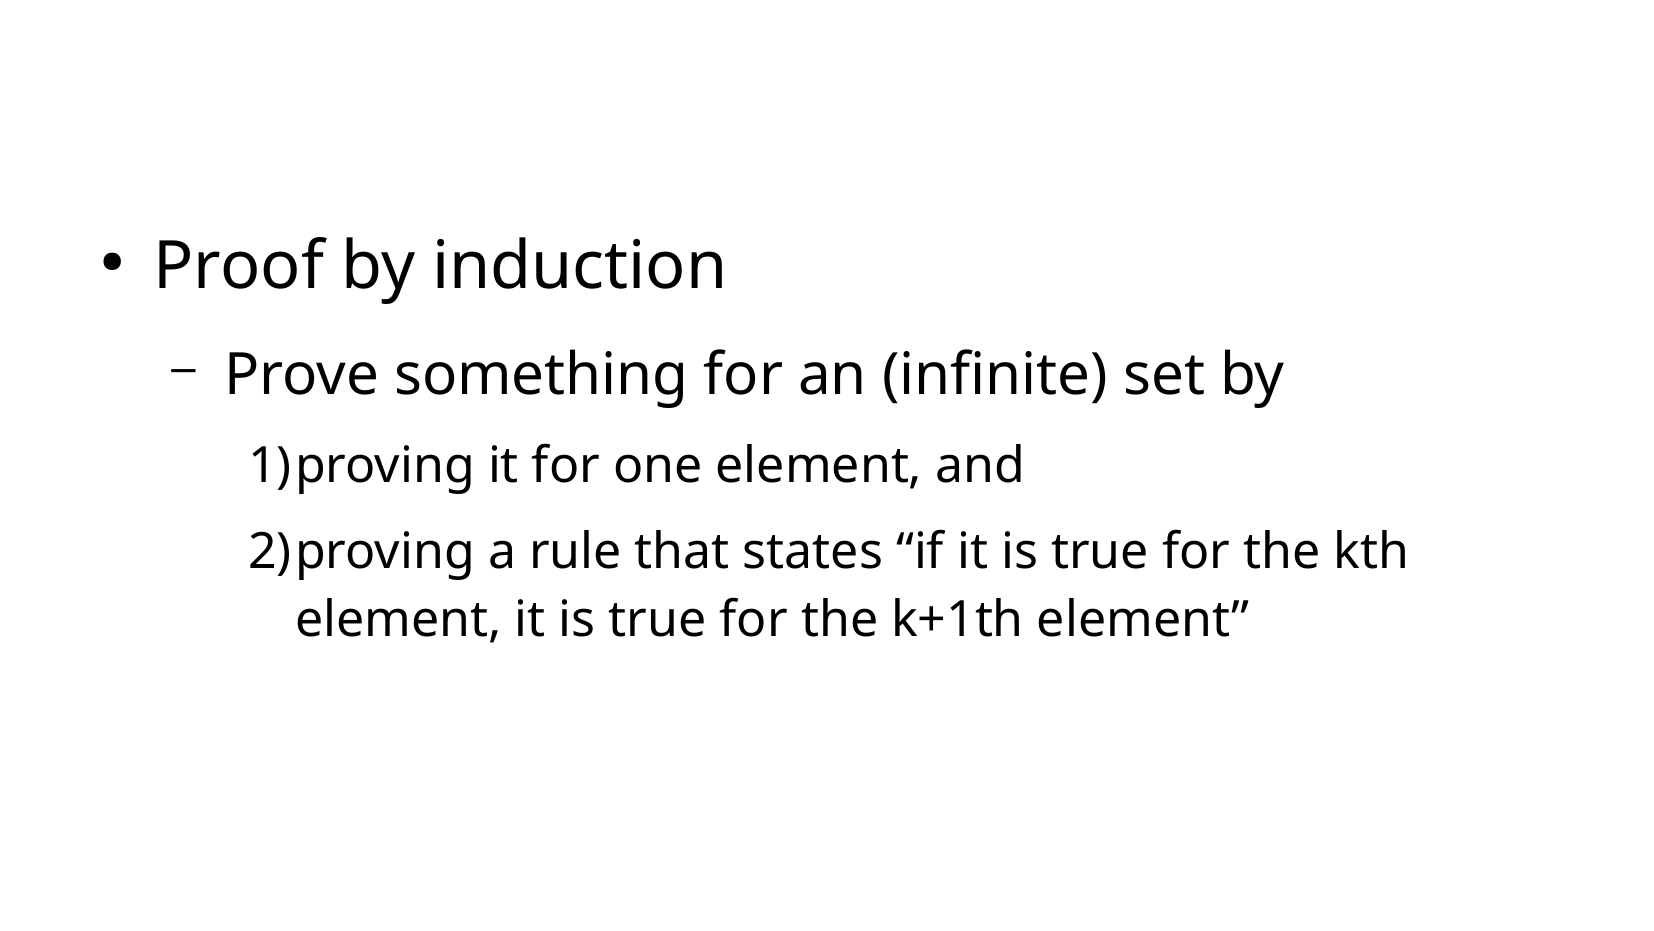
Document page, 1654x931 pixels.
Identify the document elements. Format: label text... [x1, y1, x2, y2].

list Proof by induction Prove something for an (infinite) set by proving it for one element, and proving a rule that states “if it is true for the kth element, it is true for the k+1th element” [82, 217, 1571, 758]
